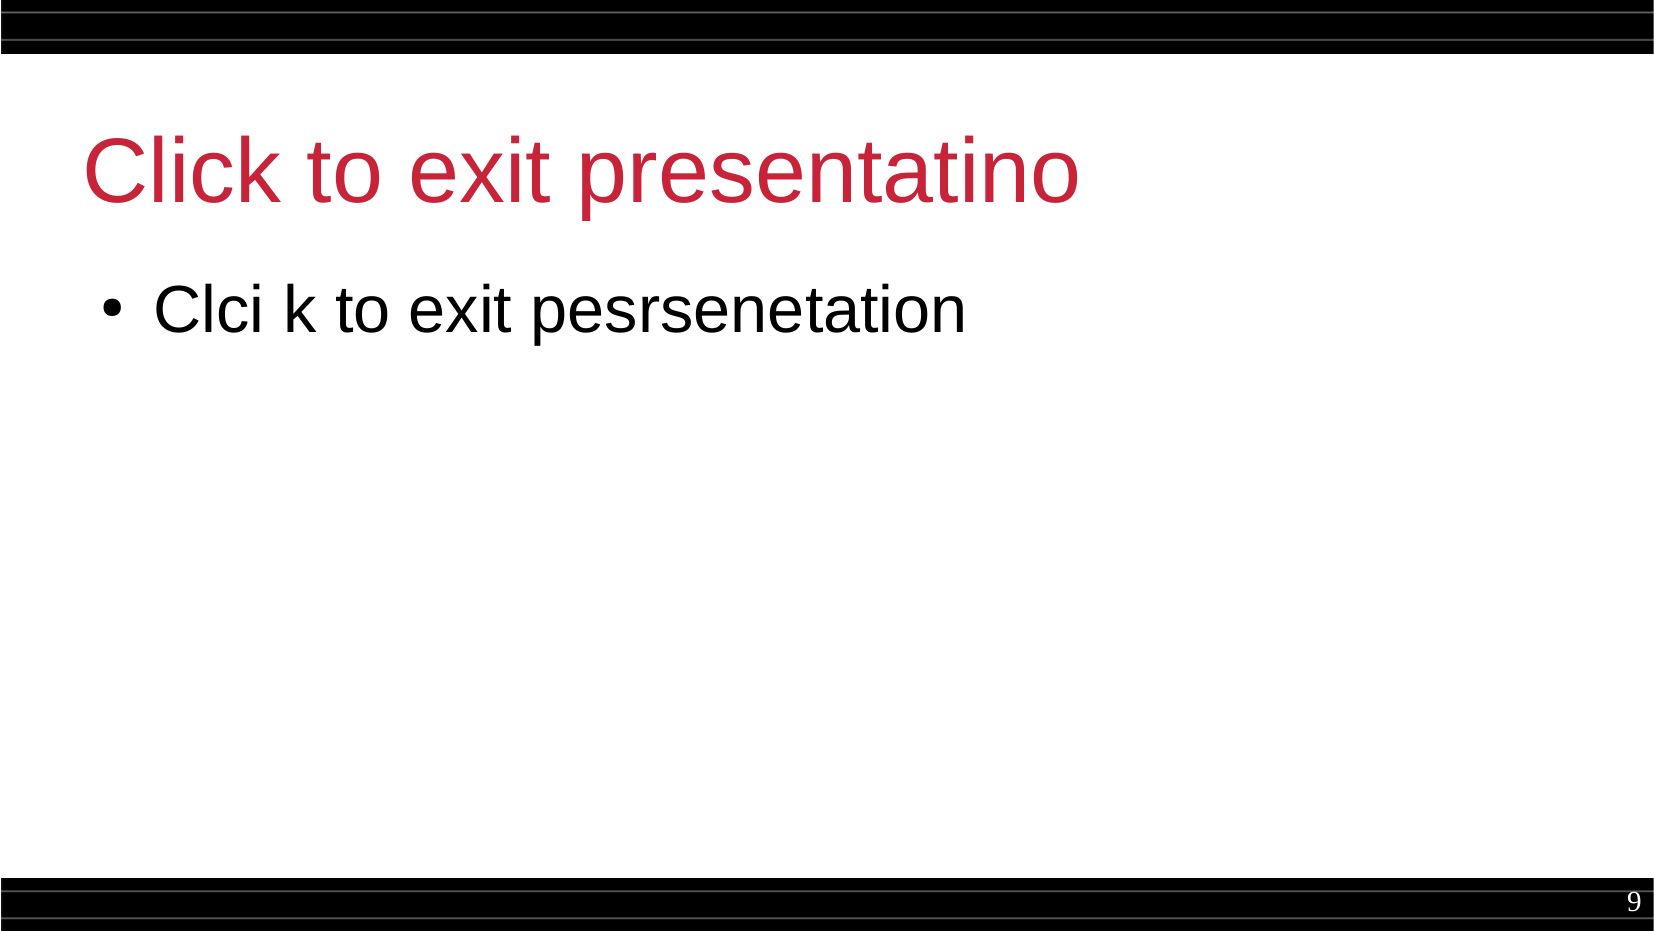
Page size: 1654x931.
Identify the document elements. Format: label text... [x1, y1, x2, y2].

title Click to exit presentatino [82, 92, 1571, 249]
picture [1, 878, 1654, 931]
list Clci k to exit pesrsenetation [82, 271, 1571, 758]
picture [1, 0, 1654, 54]
